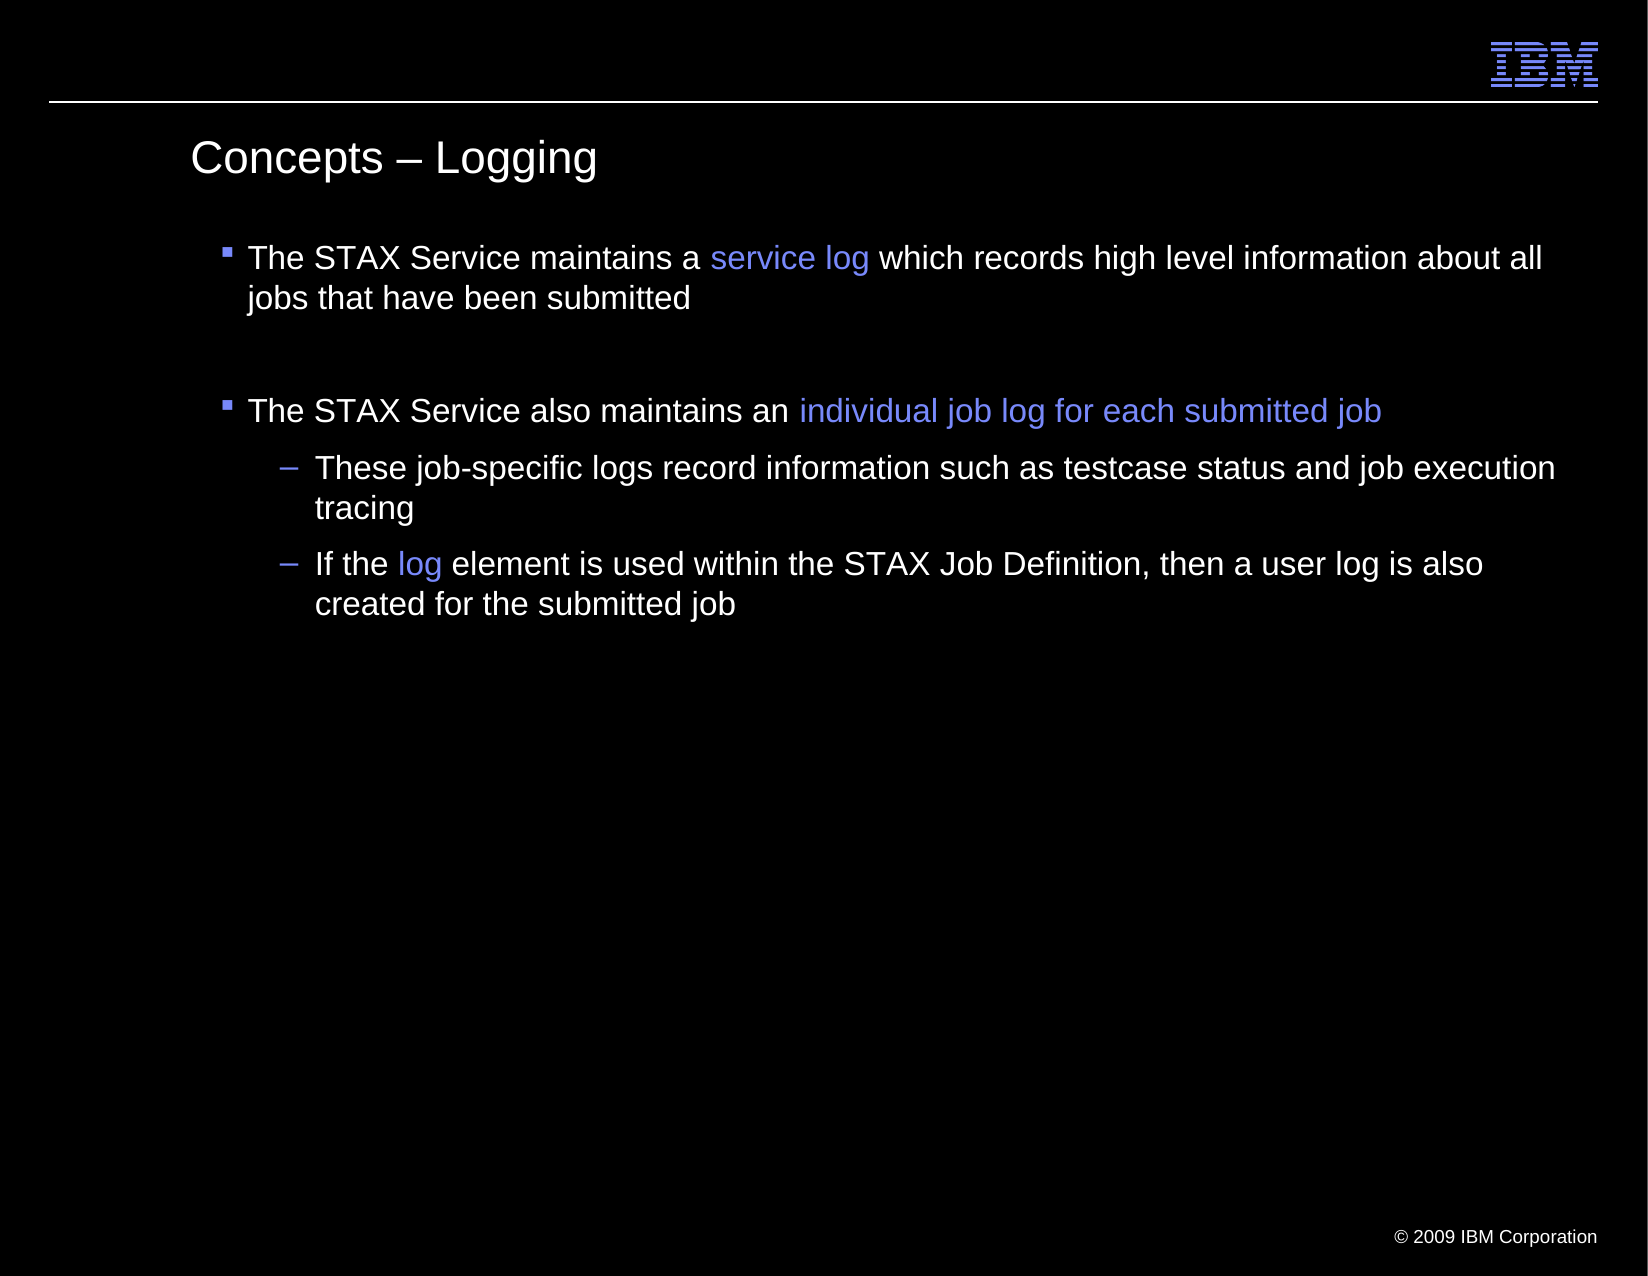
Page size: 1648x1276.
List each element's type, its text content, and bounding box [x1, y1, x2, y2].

title Concepts – Logging [173, 125, 1648, 219]
picture [1491, 42, 1598, 87]
text_box The STAX Service maintains a service log which records high level information about all jobs that have been submitted The STAX Service also maintains an individual job log for each submitted job These job-specific logs record information such as testcase status and job execution tracing If the log element is used within the STAX Job Definition, then a user log is also created for the submitted job [219, 236, 1570, 623]
